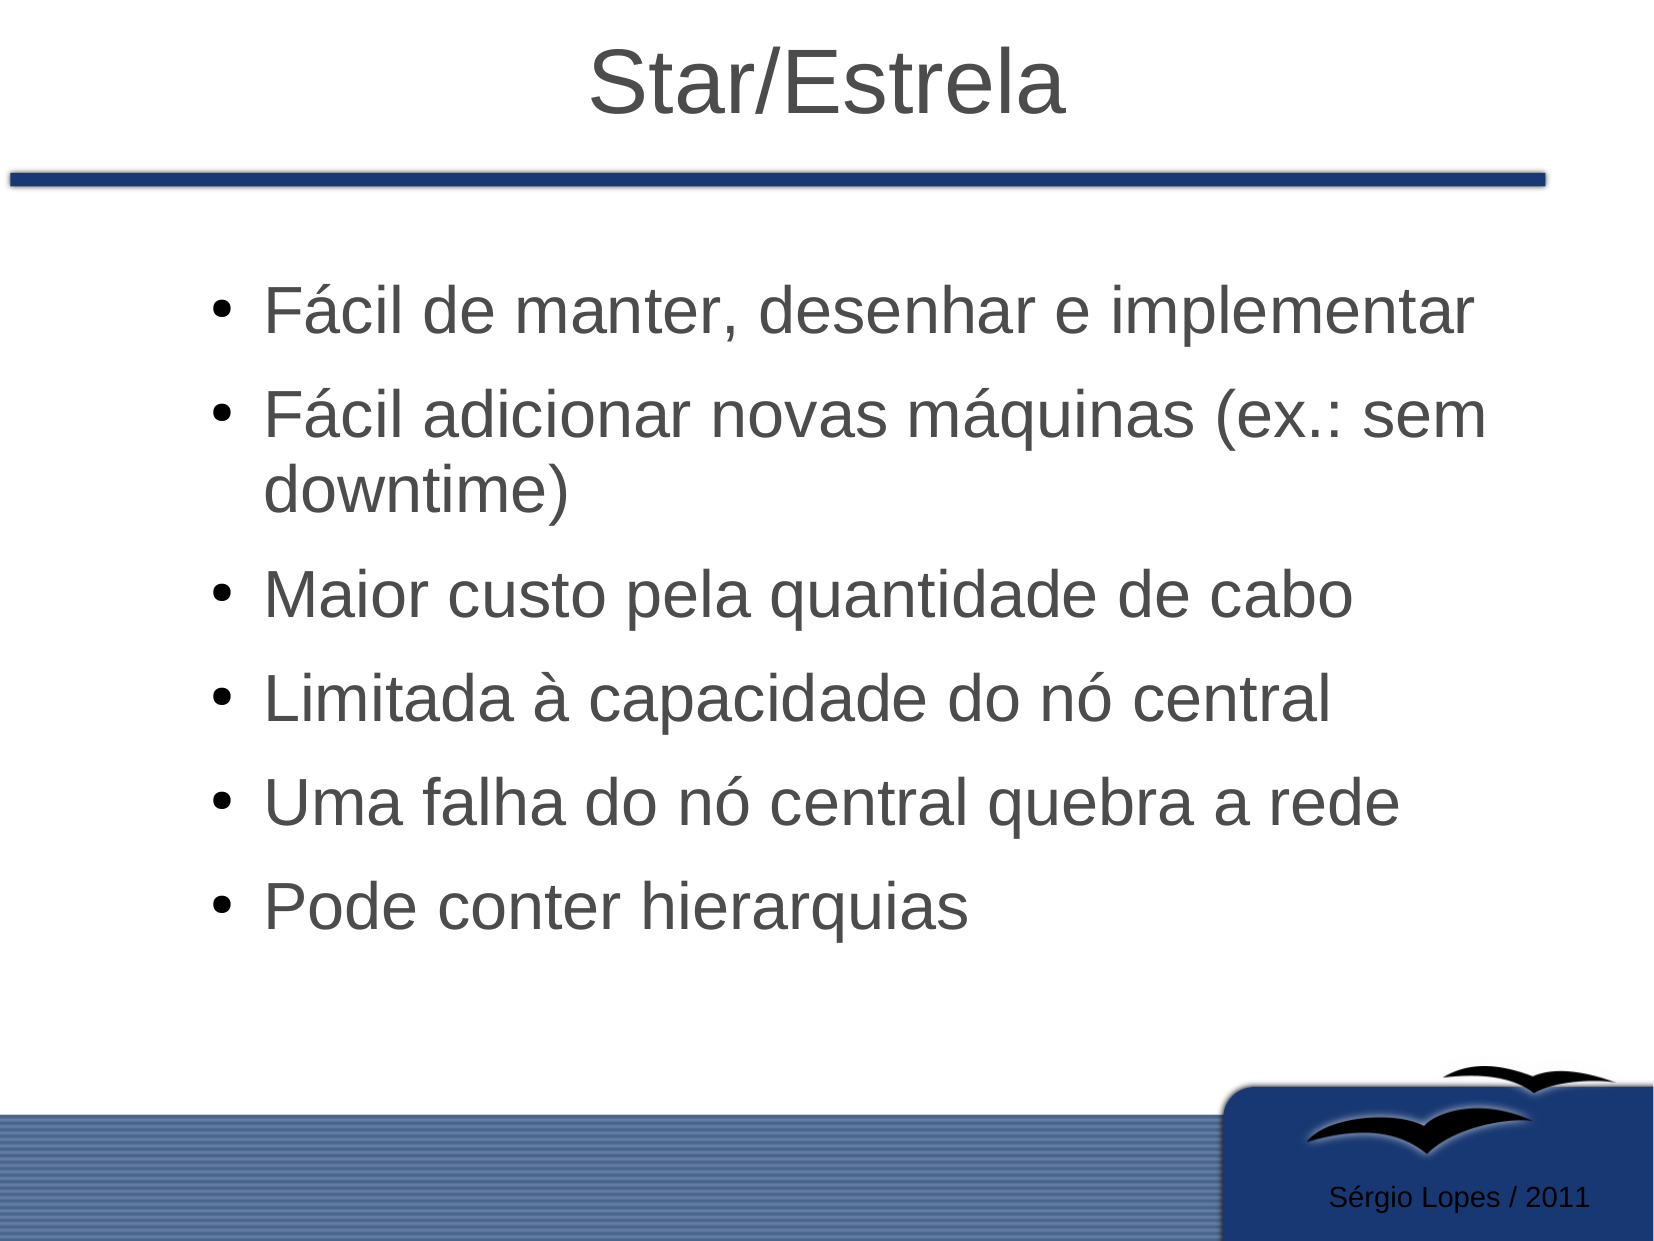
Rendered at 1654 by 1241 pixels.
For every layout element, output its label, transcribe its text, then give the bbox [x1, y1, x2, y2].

text_box Sérgio Lopes / 2011 [1328, 1181, 1588, 1214]
title Star/Estrela [121, 0, 1534, 164]
list Fácil de manter, desenhar e implementar Fácil adicionar novas máquinas (ex.: sem downtime) Maior custo pela quantidade de cabo Limitada à capacidade do nó central Uma falha do nó central quebra a rede Pode conter hierarquias [121, 273, 1534, 1056]
picture [0, 0, 1654, 1241]
